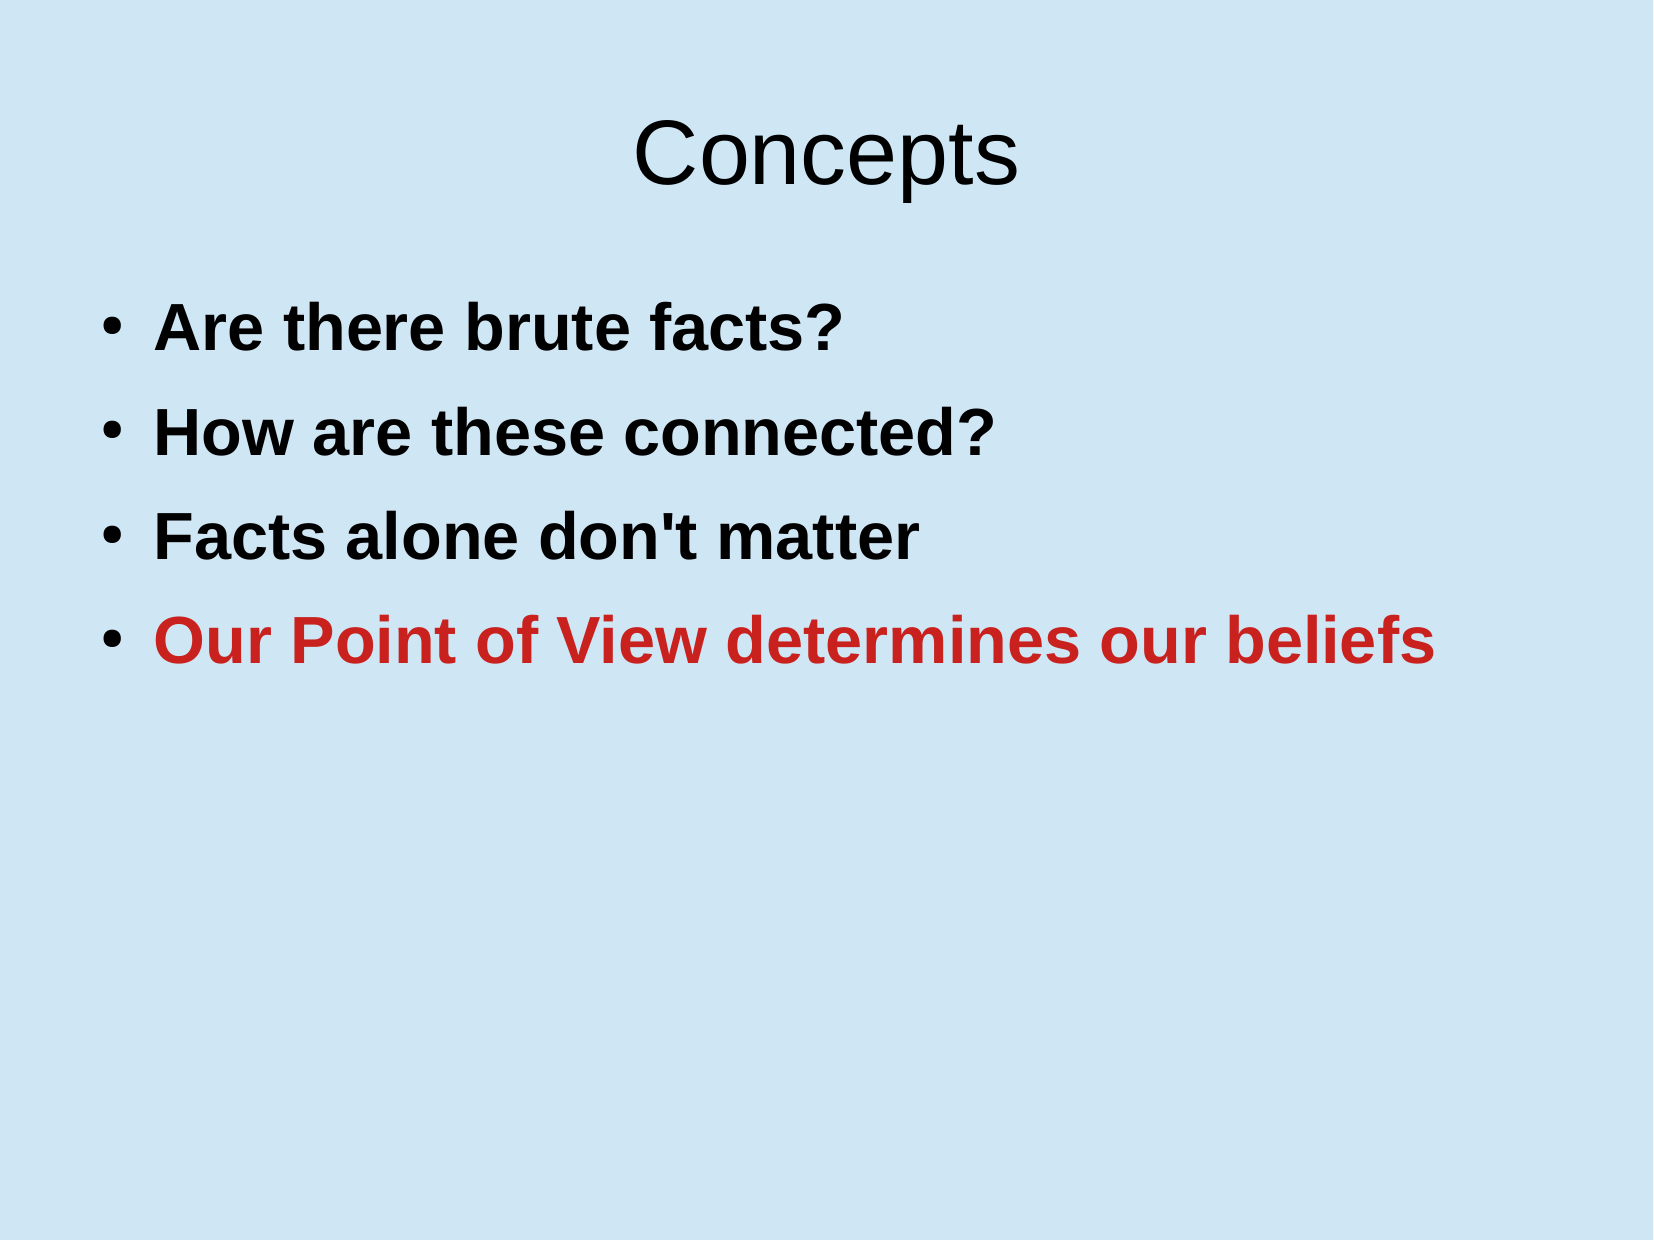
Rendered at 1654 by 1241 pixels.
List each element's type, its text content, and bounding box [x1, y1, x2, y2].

title Concepts [82, 49, 1571, 257]
list Are there brute facts? How are these connected? Facts alone don't matter Our Point of View determines our beliefs [82, 290, 1571, 1010]
